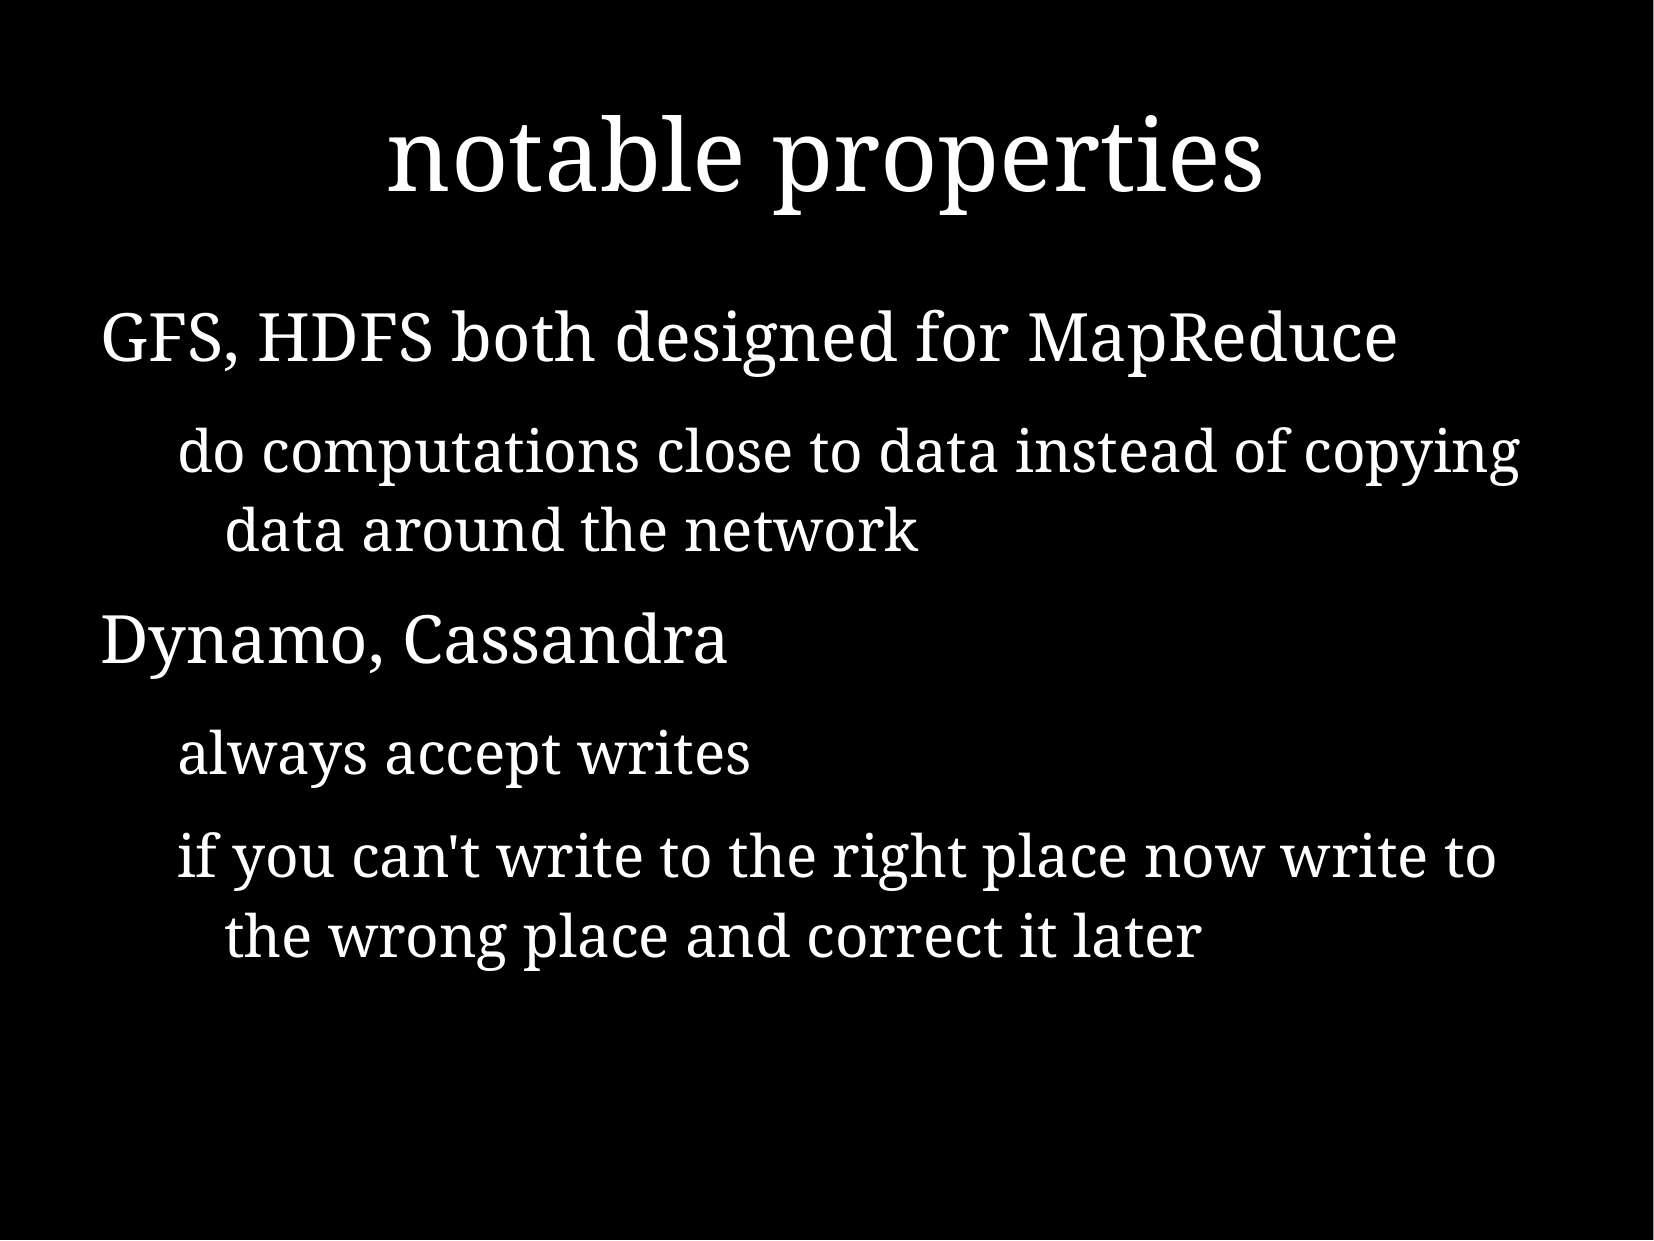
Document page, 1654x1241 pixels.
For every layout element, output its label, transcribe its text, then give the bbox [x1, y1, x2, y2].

title notable properties [82, 56, 1571, 250]
list GFS, HDFS both designed for MapReduce do computations close to data instead of copying data around the network Dynamo, Cassandra always accept writes if you can't write to the right place now write to the wrong place and correct it later [82, 290, 1571, 1094]
